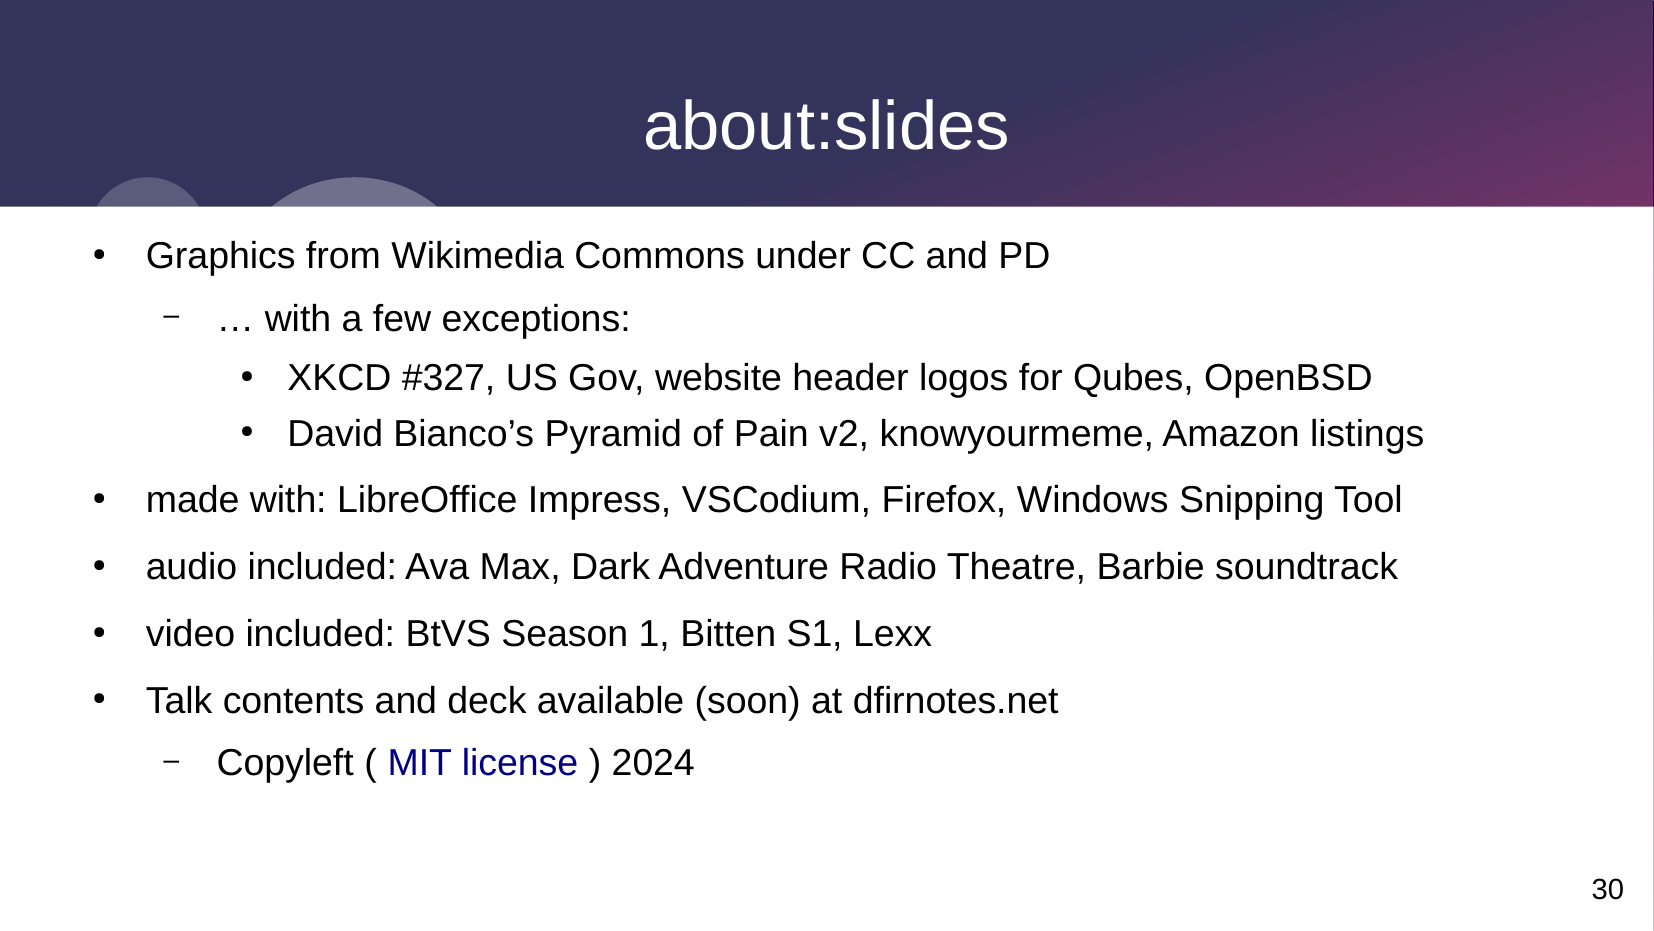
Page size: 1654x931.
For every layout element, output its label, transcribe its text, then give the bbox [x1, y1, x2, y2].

list Graphics from Wikimedia Commons under CC and PD … with a few exceptions: XKCD #327, US Gov, website header logos for Qubes, OpenBSD David Bianco’s Pyramid of Pain v2, knowyourmeme, Amazon listings made with: LibreOffice Impress, VSCodium, Firefox, Windows Snipping Tool audio included: Ava Max, Dark Adventure Radio Theatre, Barbie soundtrack video included: BtVS Season 1, Bitten S1, Lexx Talk contents and deck available (soon) at dfirnotes.net Copyleft ( MIT license ) 2024 [75, 234, 1538, 826]
title about:slides [88, 44, 1565, 207]
